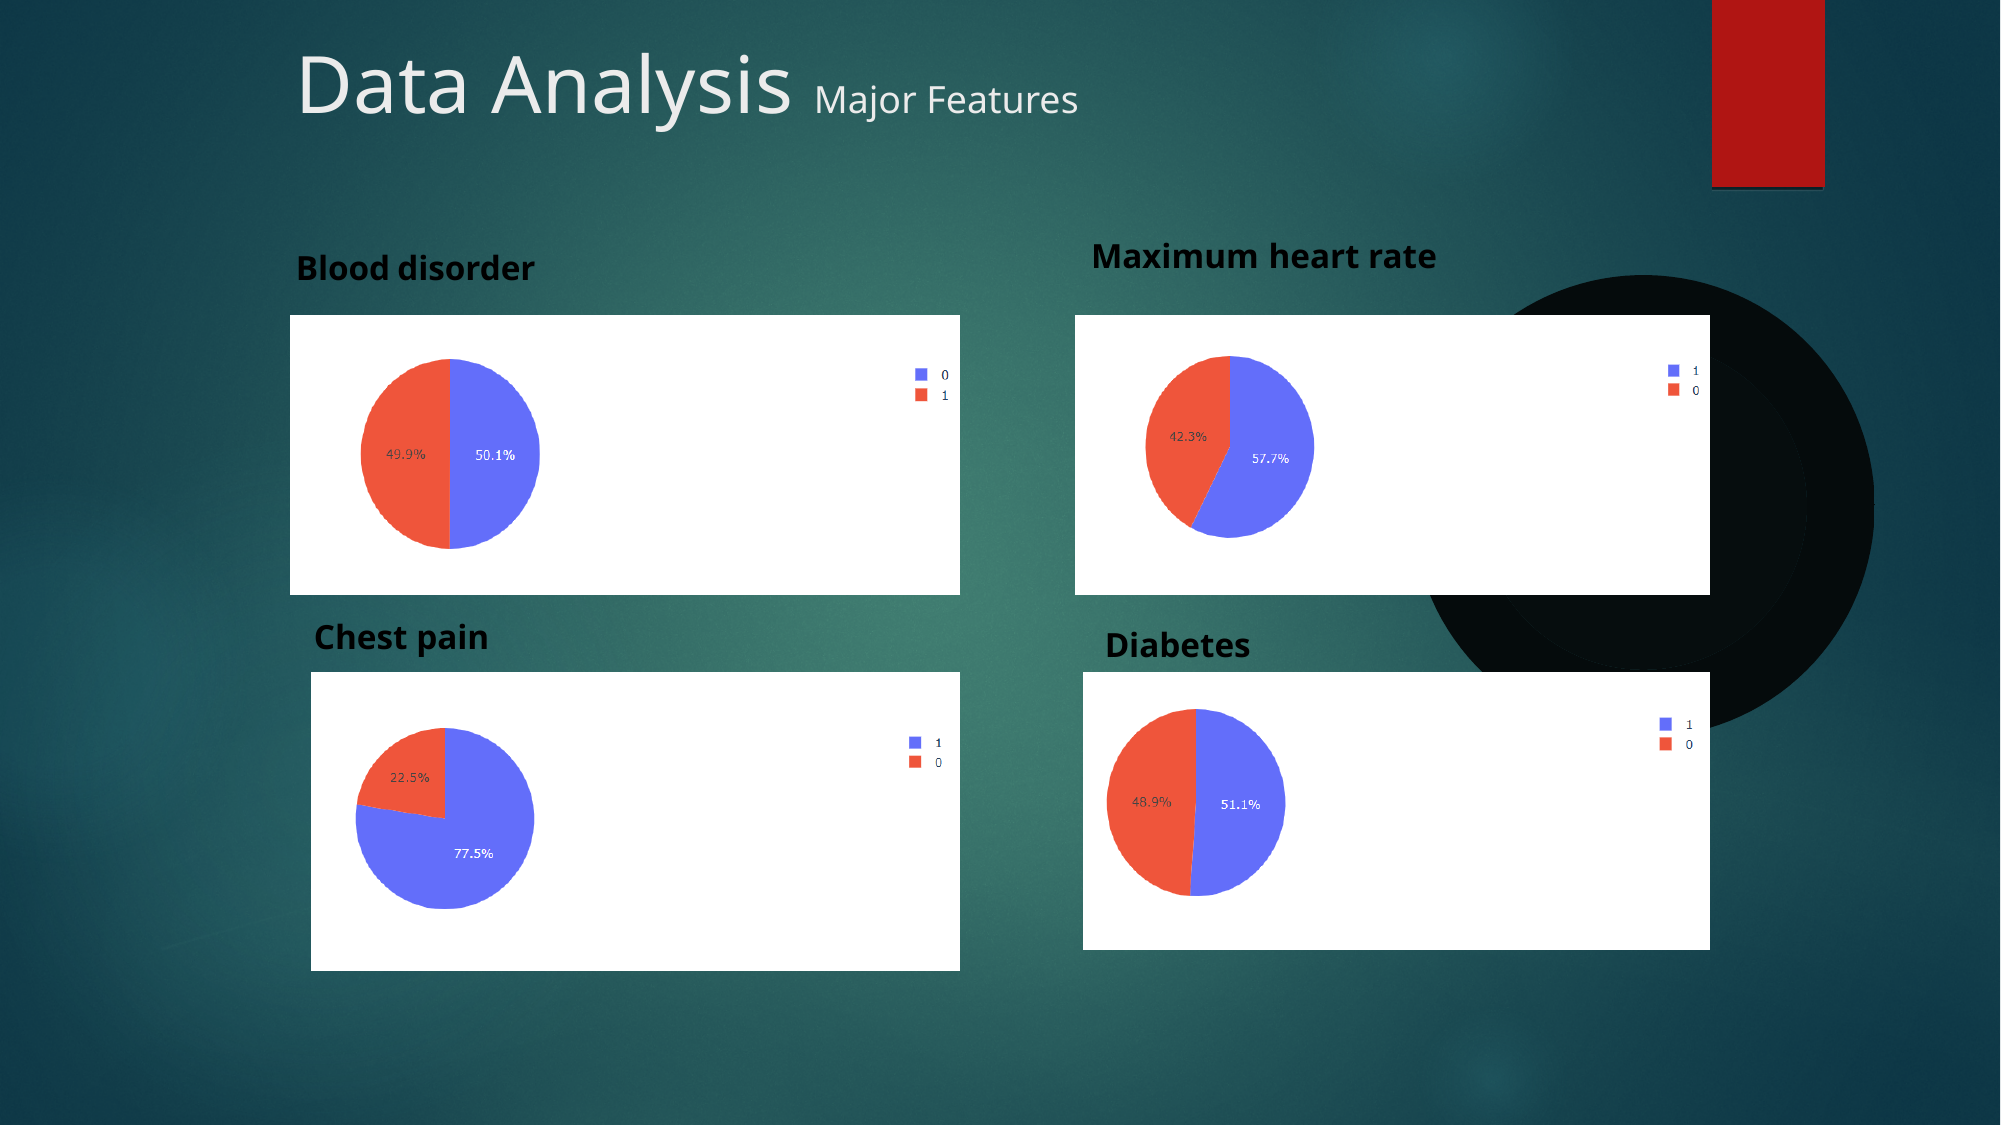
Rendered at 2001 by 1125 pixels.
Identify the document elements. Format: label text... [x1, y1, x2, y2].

text_box Blood disorder [280, 247, 1084, 296]
list Chest pain [290, 616, 1094, 665]
text_box Diabetes [1083, 624, 1854, 673]
title Data Analysis Major Features [280, 26, 1121, 175]
picture [1075, 315, 1710, 595]
picture [311, 672, 960, 971]
picture [290, 315, 960, 595]
picture [1083, 673, 1710, 951]
list Maximum heart rate [1075, 223, 1835, 292]
